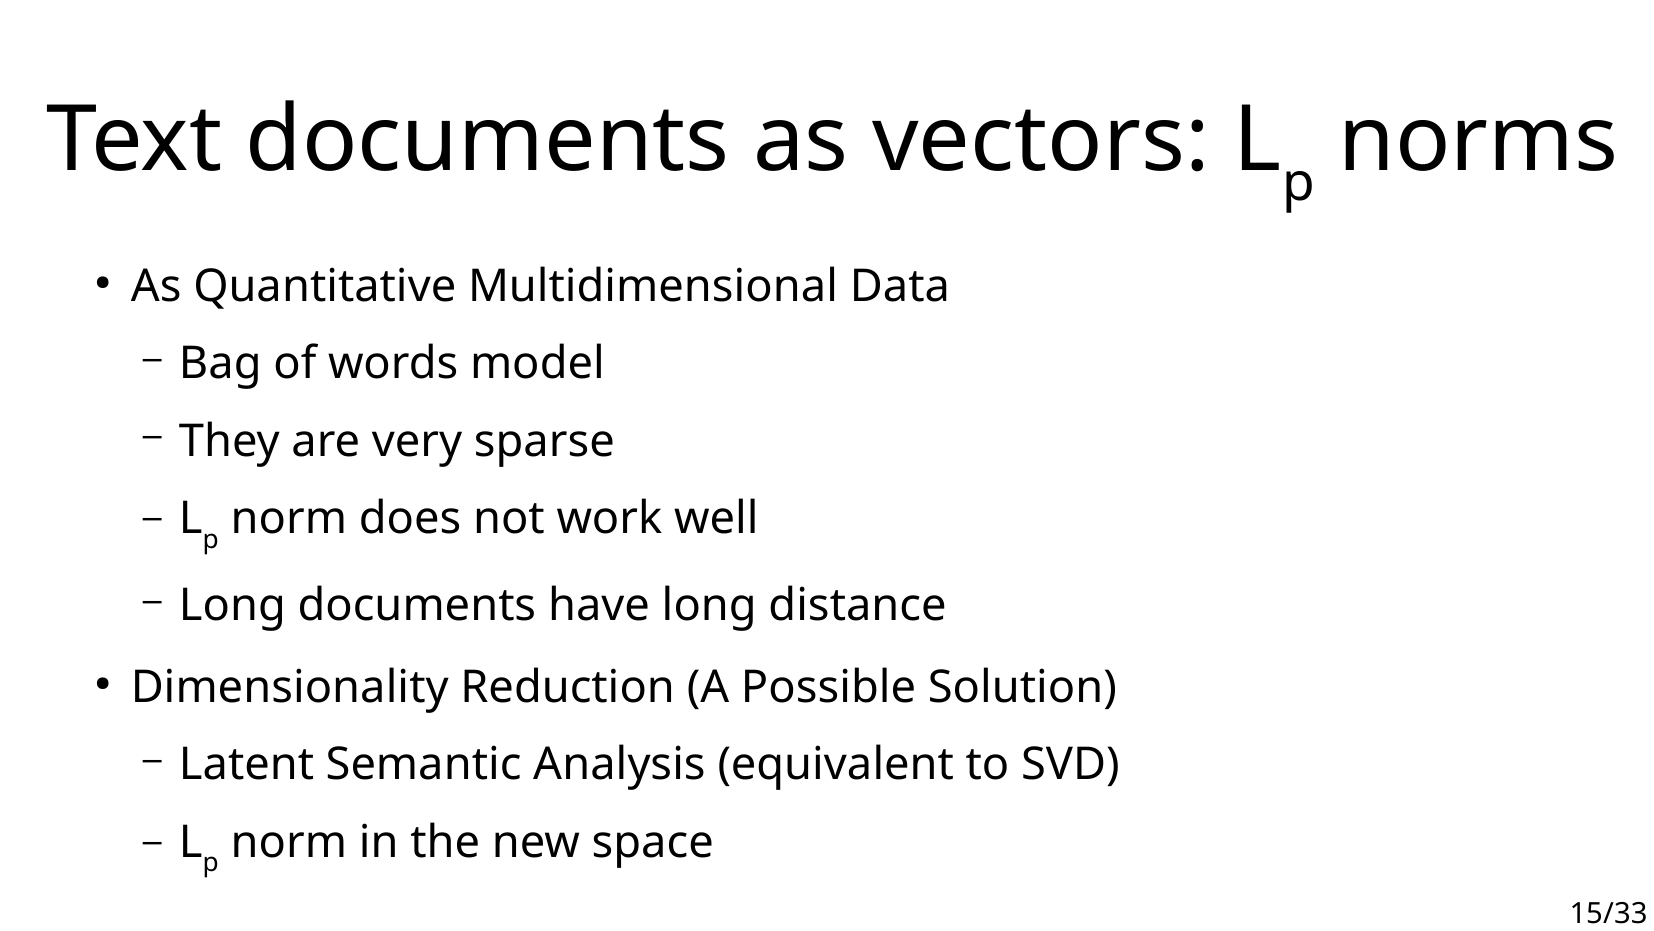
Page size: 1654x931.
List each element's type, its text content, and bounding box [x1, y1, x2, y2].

title Text documents as vectors: Lp norms [0, 3, 1654, 286]
list As Quantitative Multidimensional Data Bag of words model They are very sparse Lp norm does not work well Long documents have long distance Dimensionality Reduction (A Possible Solution) Latent Semantic Analysis (equivalent to SVD) Lp norm in the new space [82, 253, 1571, 886]
